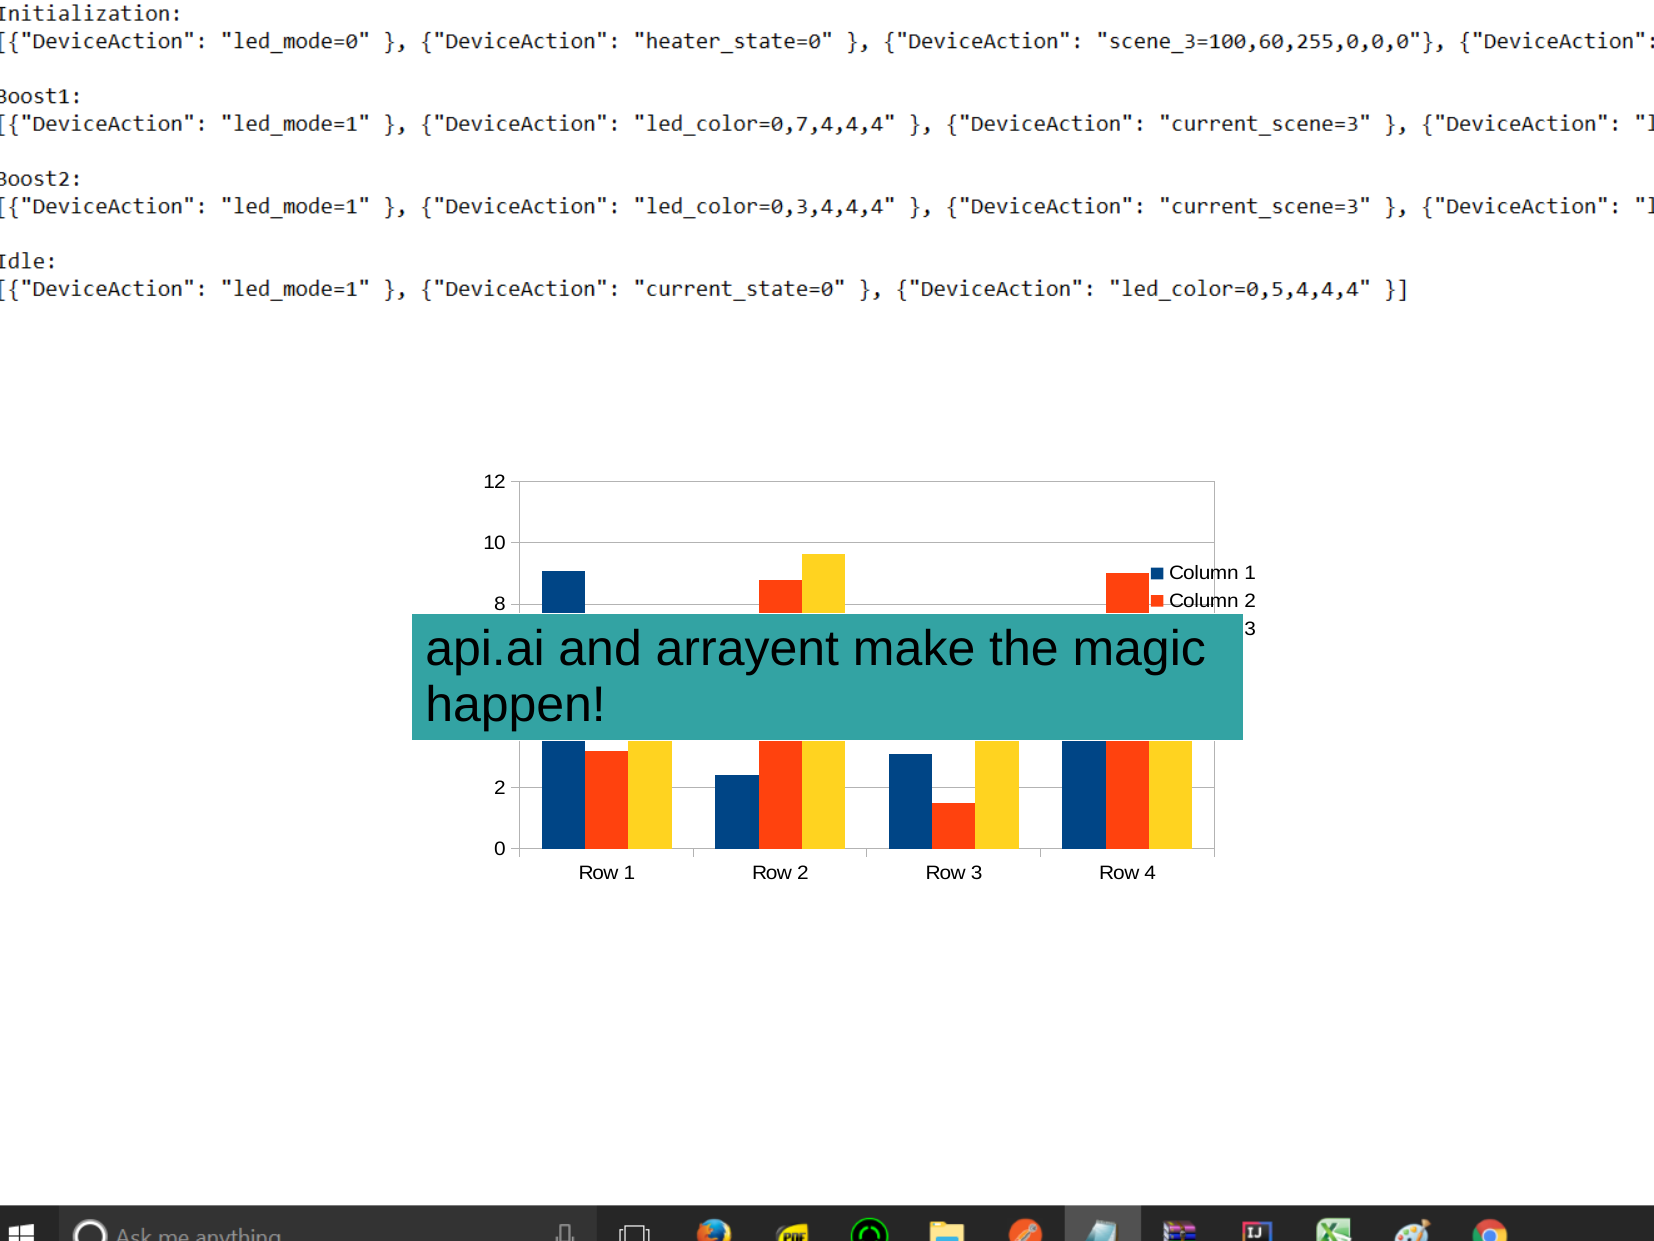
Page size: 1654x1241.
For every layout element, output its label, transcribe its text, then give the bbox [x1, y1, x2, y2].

list [784, 1233, 803, 1237]
chart [329, 352, 1275, 885]
table_header api.ai and arrayent make the magic happen! [412, 614, 1243, 740]
list [0, 0, 1654, 1241]
